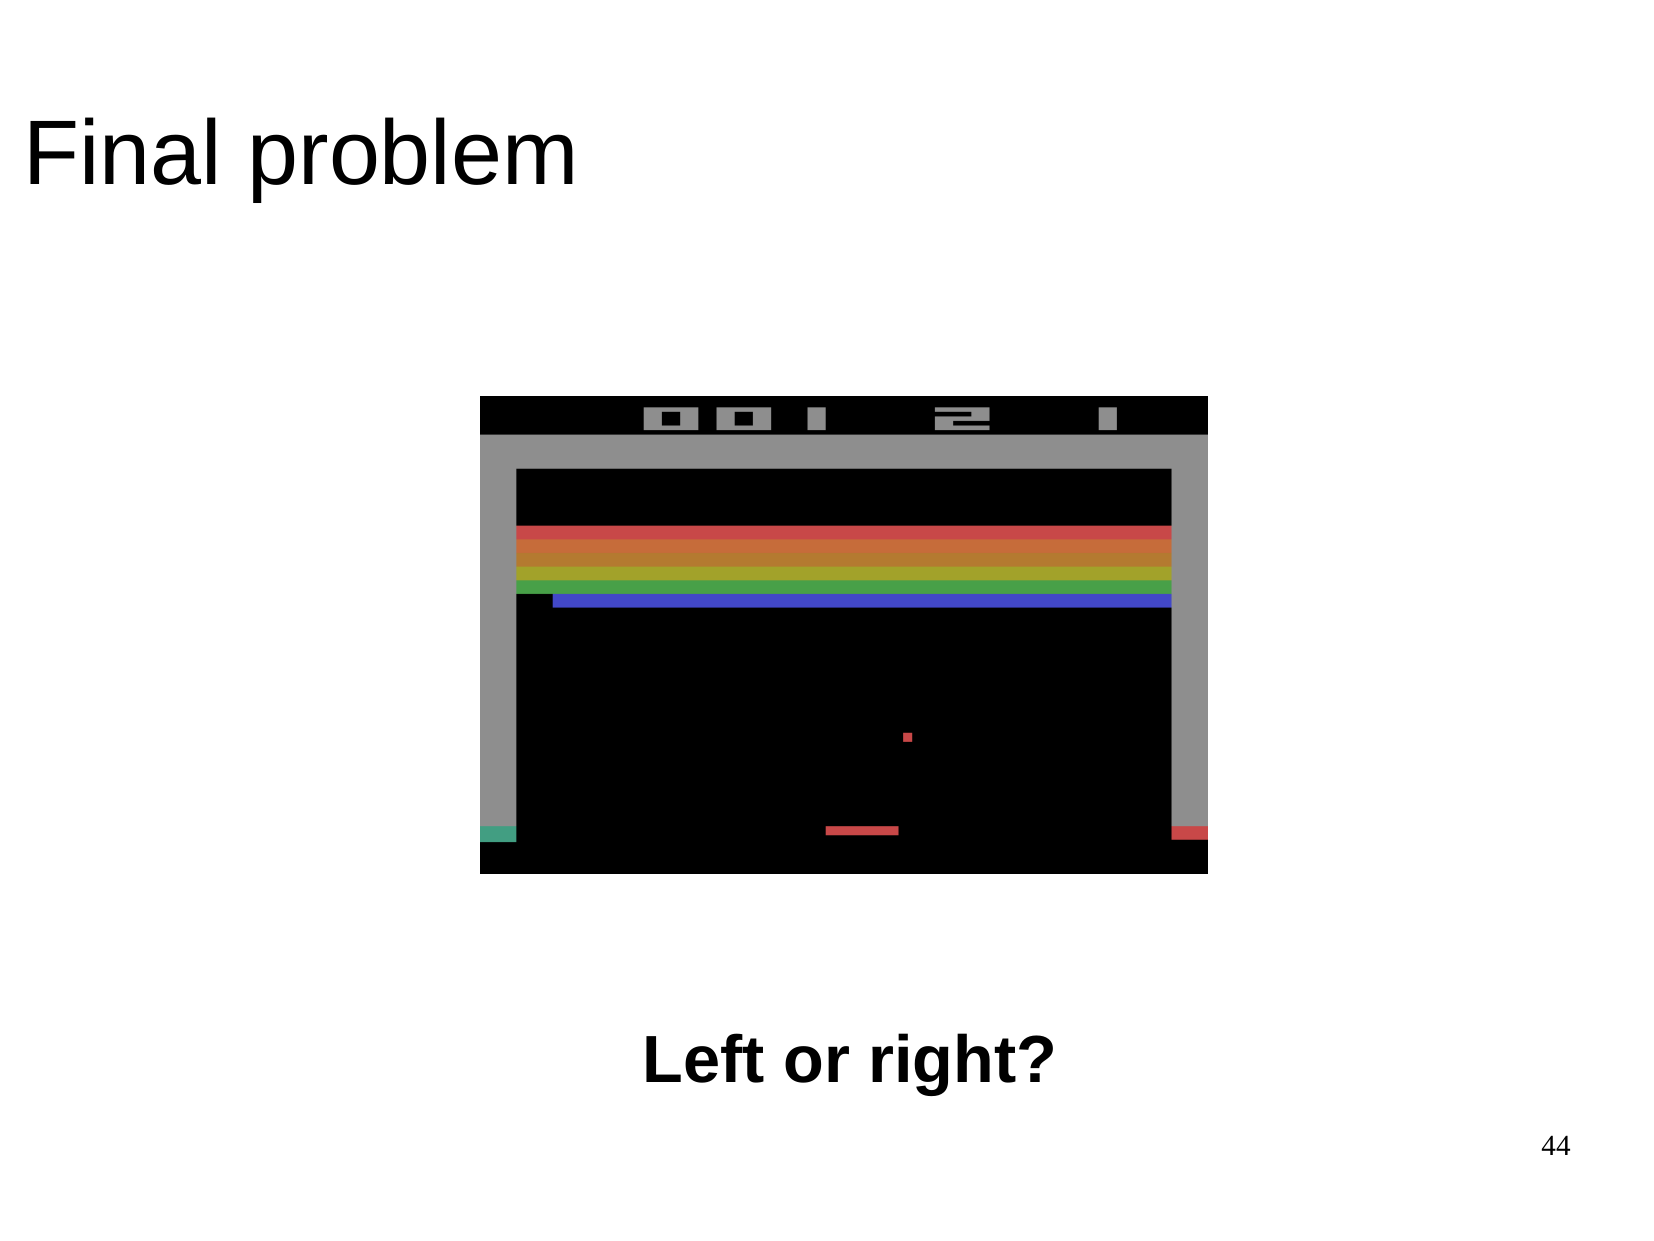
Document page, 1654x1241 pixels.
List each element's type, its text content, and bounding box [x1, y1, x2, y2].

list Left or right? [527, 1022, 1103, 1241]
picture [480, 396, 1208, 874]
title Final problem [23, 49, 1512, 257]
